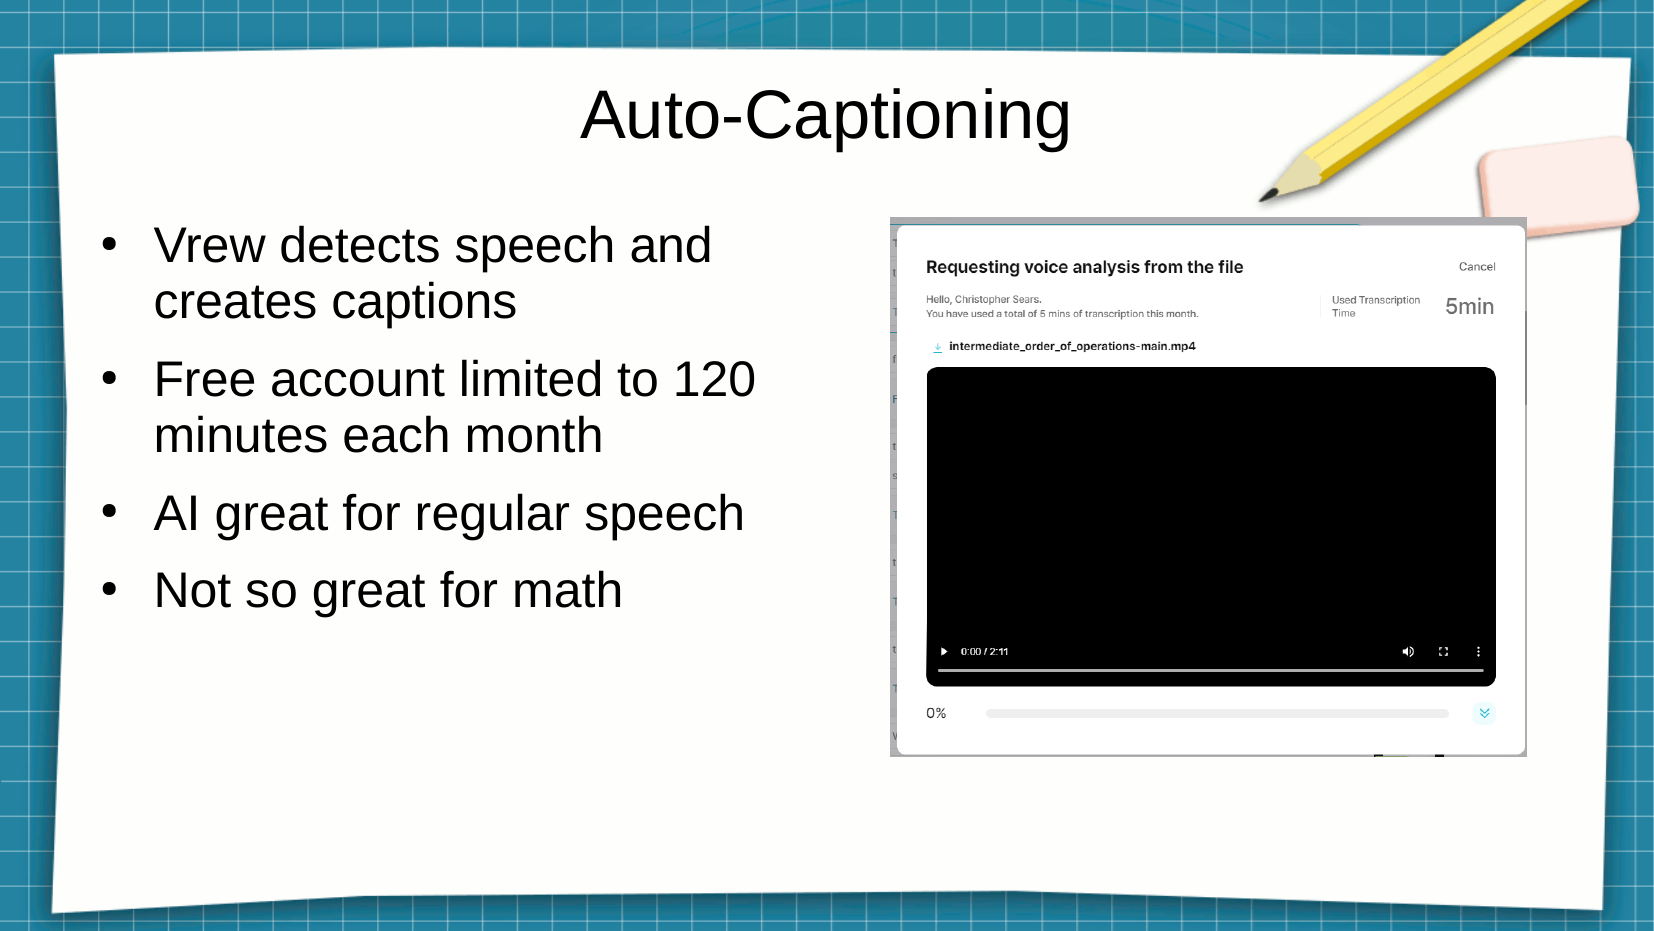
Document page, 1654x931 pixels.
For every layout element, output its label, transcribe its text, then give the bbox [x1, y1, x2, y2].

picture [0, 0, 1654, 931]
title Auto-Captioning [82, 37, 1571, 193]
list Vrew detects speech and creates captions Free account limited to 120 minutes each month AI great for regular speech Not so great for math [82, 217, 809, 758]
